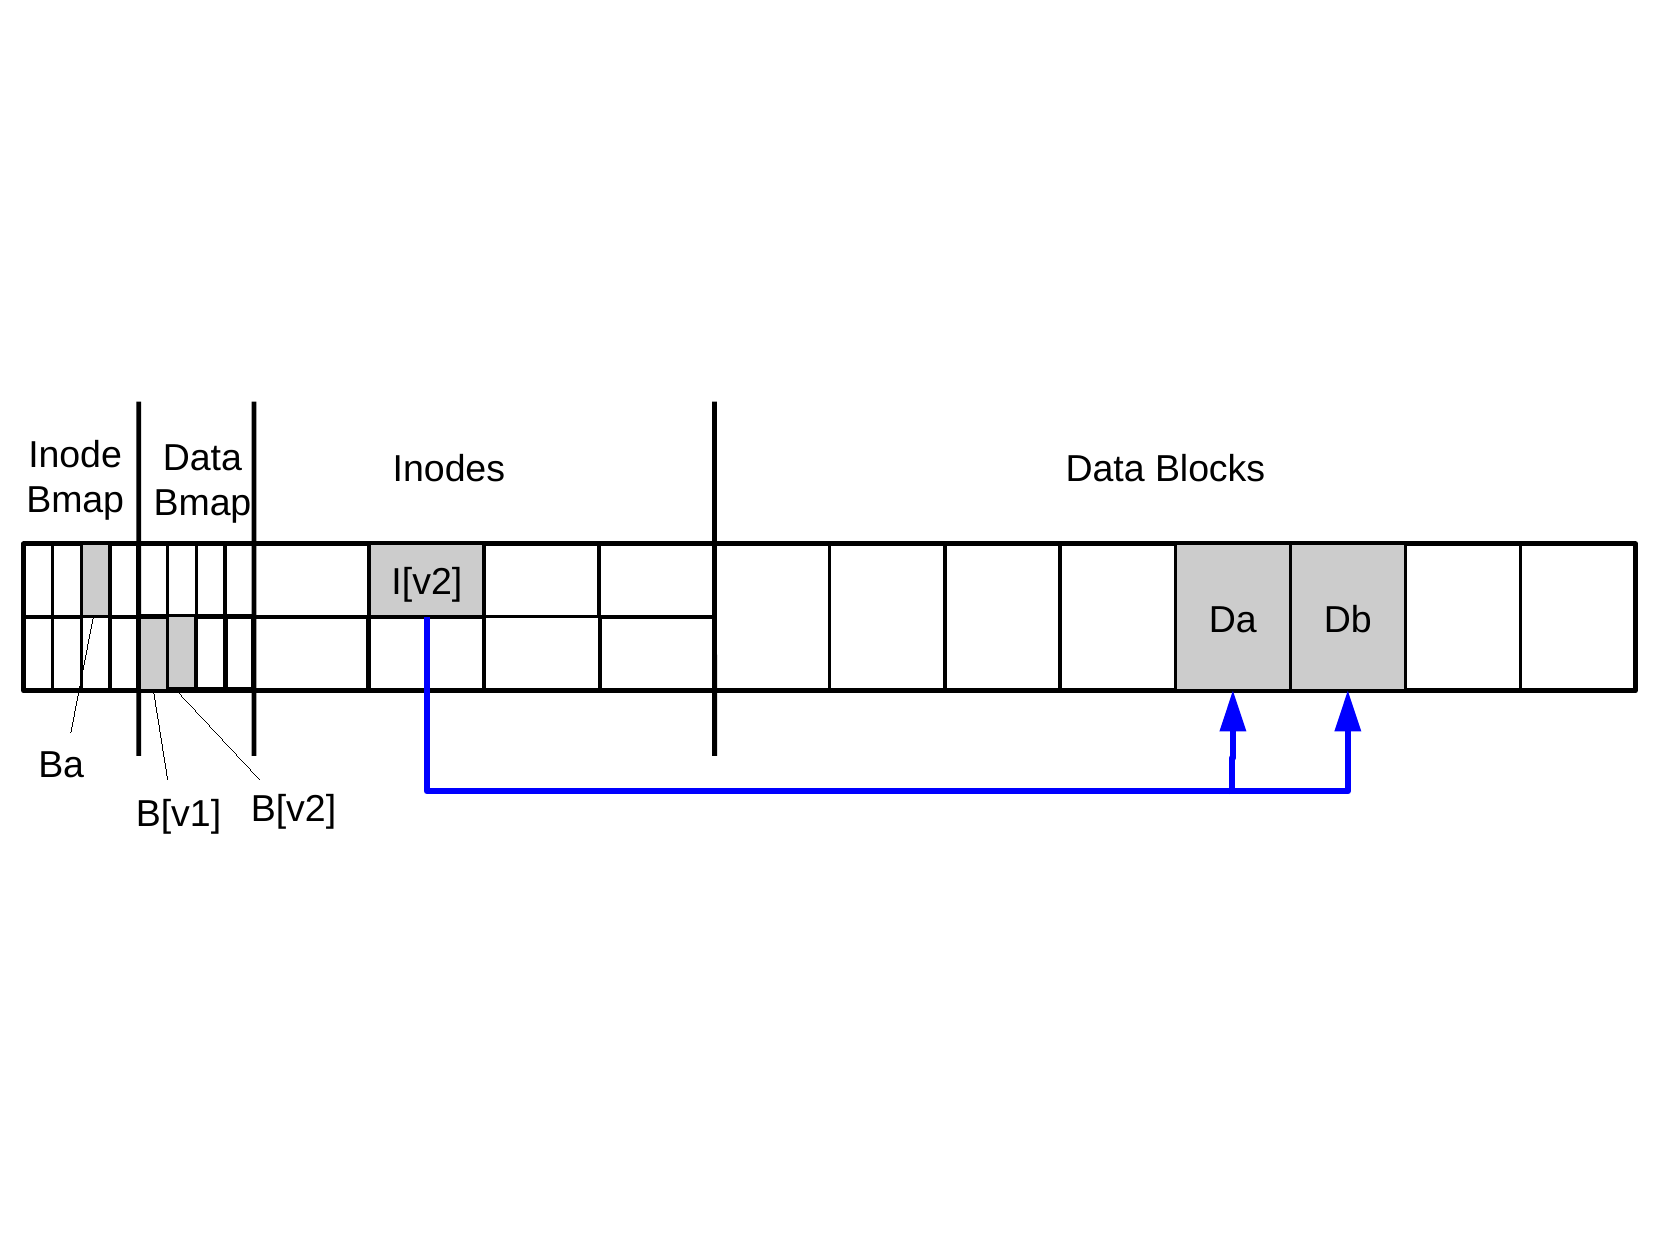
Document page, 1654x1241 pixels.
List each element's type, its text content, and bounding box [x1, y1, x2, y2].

text_box Data Blocks [1050, 436, 1281, 494]
text_box B[v1] [121, 781, 237, 839]
text_box Inodes [377, 436, 520, 494]
text_box B[v2] [236, 776, 352, 834]
text_box Db [1290, 543, 1404, 691]
text_box Data Bmap [138, 425, 266, 524]
text_box [81, 543, 108, 615]
text_box Da [1175, 543, 1290, 691]
text_box Ba [23, 732, 99, 827]
text_box I[v2] [369, 543, 482, 616]
text_box Inode Bmap [11, 422, 139, 522]
text_box [139, 615, 194, 691]
